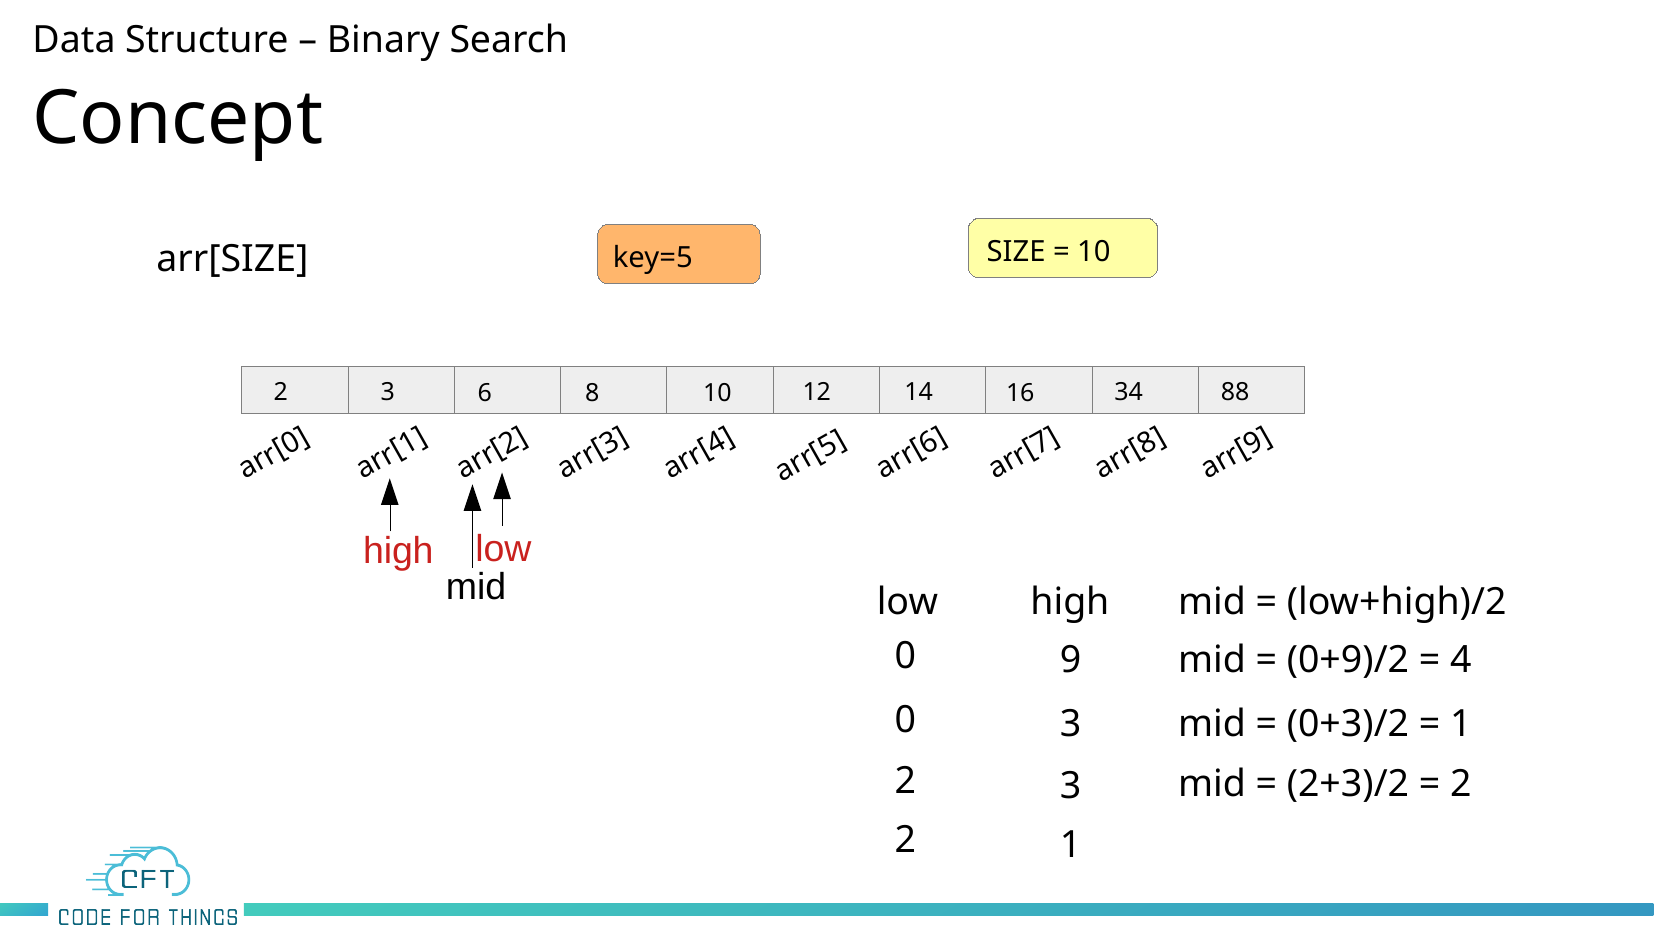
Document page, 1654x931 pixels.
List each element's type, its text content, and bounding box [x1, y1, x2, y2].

text_box 12 [787, 366, 870, 411]
text_box arr[9] [1175, 390, 1317, 505]
text_box arr[2] [430, 393, 567, 505]
text_box mid = (2+3)/2 = 2 [1163, 749, 1654, 810]
text_box arr[5] [750, 407, 891, 508]
text_box [968, 218, 1158, 278]
text_box arr[8] [1072, 389, 1207, 505]
text_box 0 [879, 685, 934, 744]
text_box 16 [991, 366, 1088, 418]
text_box 2 [879, 805, 934, 864]
text_box [1288, 366, 1305, 414]
text_box mid = (low+high)/2 [1163, 566, 1563, 625]
text_box arr[4] [641, 412, 780, 505]
text_box 14 [889, 366, 971, 418]
text_box [436, 366, 828, 414]
text_box 1 [1045, 809, 1099, 869]
text_box 6 [462, 367, 545, 412]
text_box 88 [1206, 366, 1288, 418]
text_box arr[1] [330, 389, 467, 505]
text_box 10 [688, 367, 774, 412]
text_box [599, 224, 759, 229]
text_box 34 [1099, 366, 1181, 418]
text_box 2 [258, 366, 329, 411]
text_box 2 [879, 746, 934, 805]
text_box 3 [1045, 689, 1099, 748]
text_box mid = (0+9)/2 = 4 [1163, 625, 1654, 686]
text_box mid = (0+3)/2 = 1 [1163, 689, 1654, 749]
title Data Structure – Binary Search Concept [32, 12, 1184, 166]
text_box 3 [1045, 750, 1099, 809]
text_box arr[SIZE] [141, 224, 355, 291]
text_box arr[0] [212, 397, 353, 505]
text_box [329, 366, 403, 414]
text_box [870, 366, 889, 414]
picture [59, 846, 237, 925]
text_box mid [431, 558, 521, 648]
text_box [241, 366, 285, 414]
text_box 9 [1045, 625, 1099, 684]
text_box low [862, 566, 957, 626]
text_box arr[6] [857, 404, 992, 505]
text_box [1088, 366, 1099, 414]
text_box 3 [365, 366, 436, 411]
text_box arr[7] [964, 412, 1104, 505]
text_box SIZE = 10 [971, 222, 1152, 272]
text_box arr[3] [531, 404, 673, 505]
text_box key=5 [590, 229, 768, 284]
text_box high [1015, 566, 1128, 626]
text_box [1181, 366, 1206, 414]
text_box high [348, 521, 449, 579]
text_box low [460, 519, 547, 577]
text_box 0 [879, 620, 934, 680]
text_box [971, 366, 991, 414]
text_box 8 [570, 367, 652, 412]
